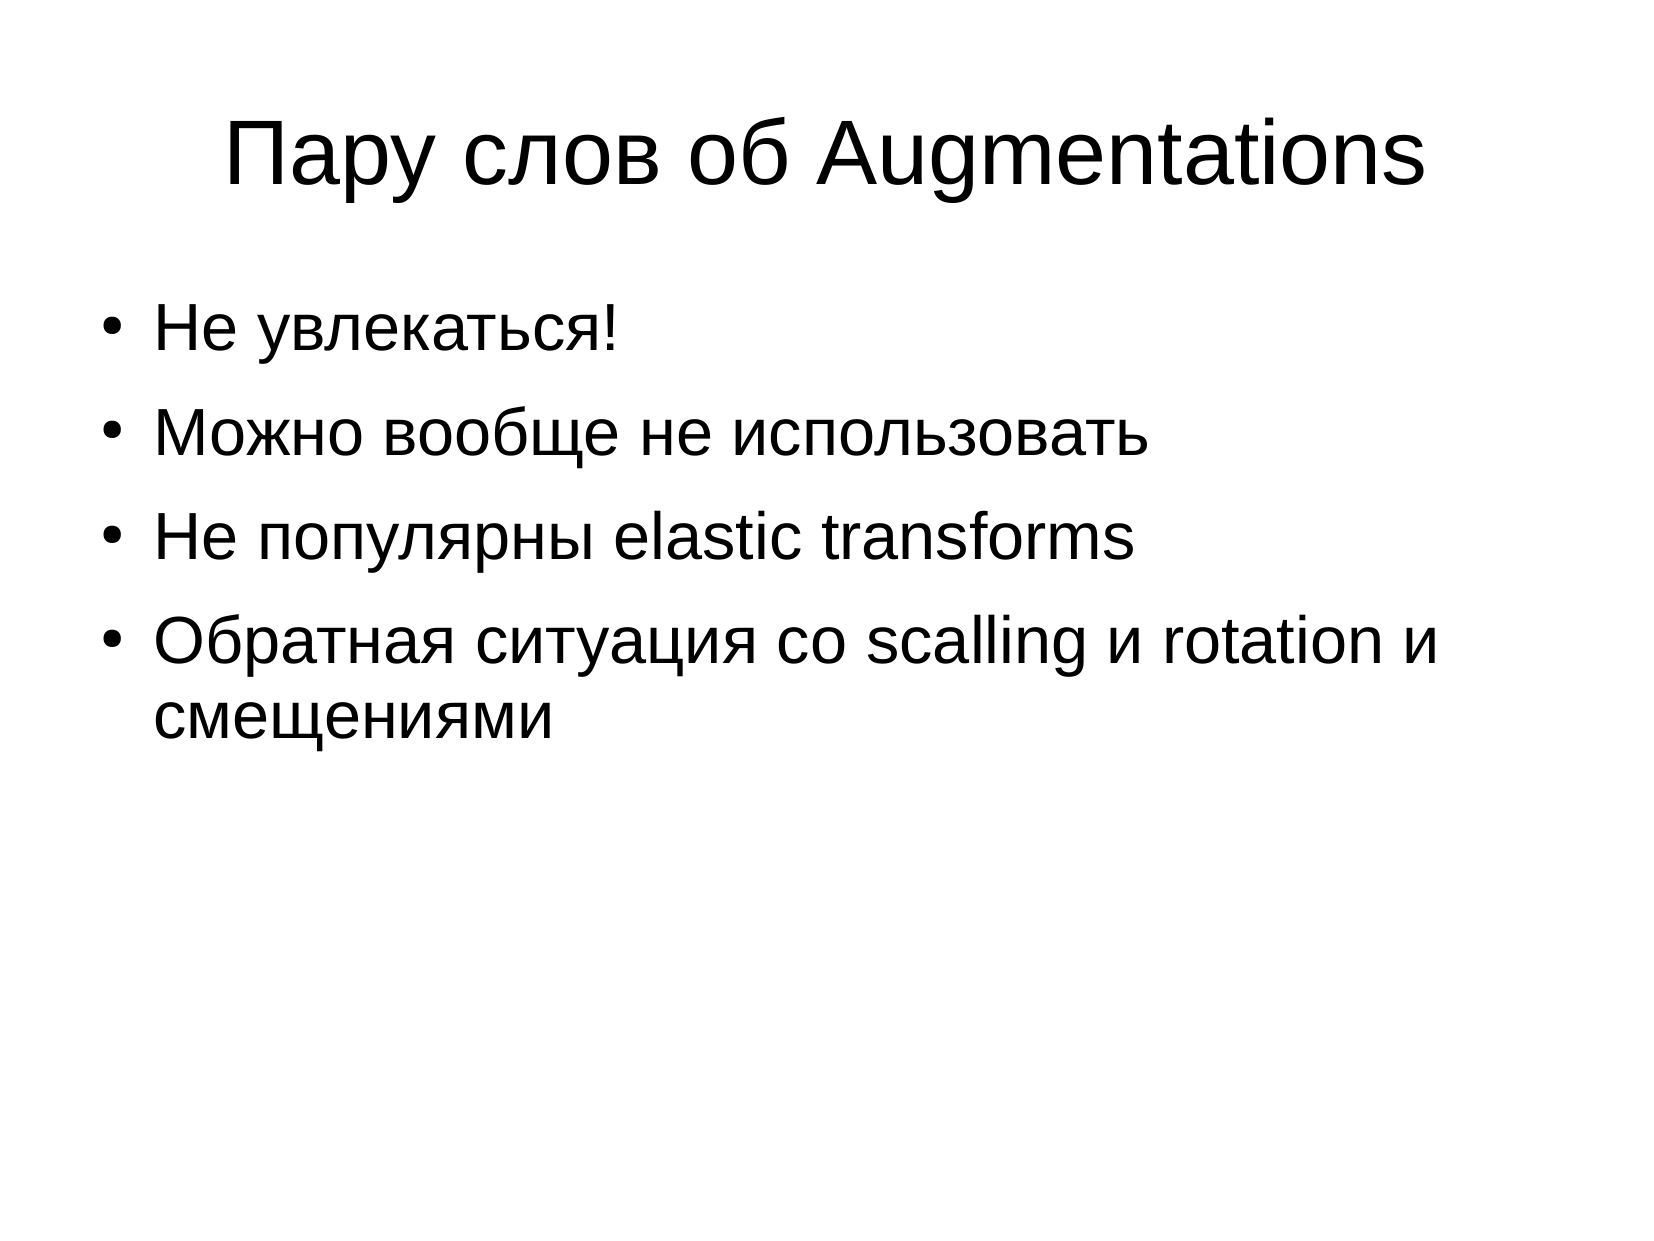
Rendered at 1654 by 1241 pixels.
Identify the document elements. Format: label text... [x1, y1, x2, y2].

title Пару слов об Augmentations [82, 49, 1571, 257]
list Не увлекаться! Можно вообще не использовать Не популярны elastic transforms Обратная ситуация со scalling и rotation и смещениями [82, 290, 1571, 1010]
